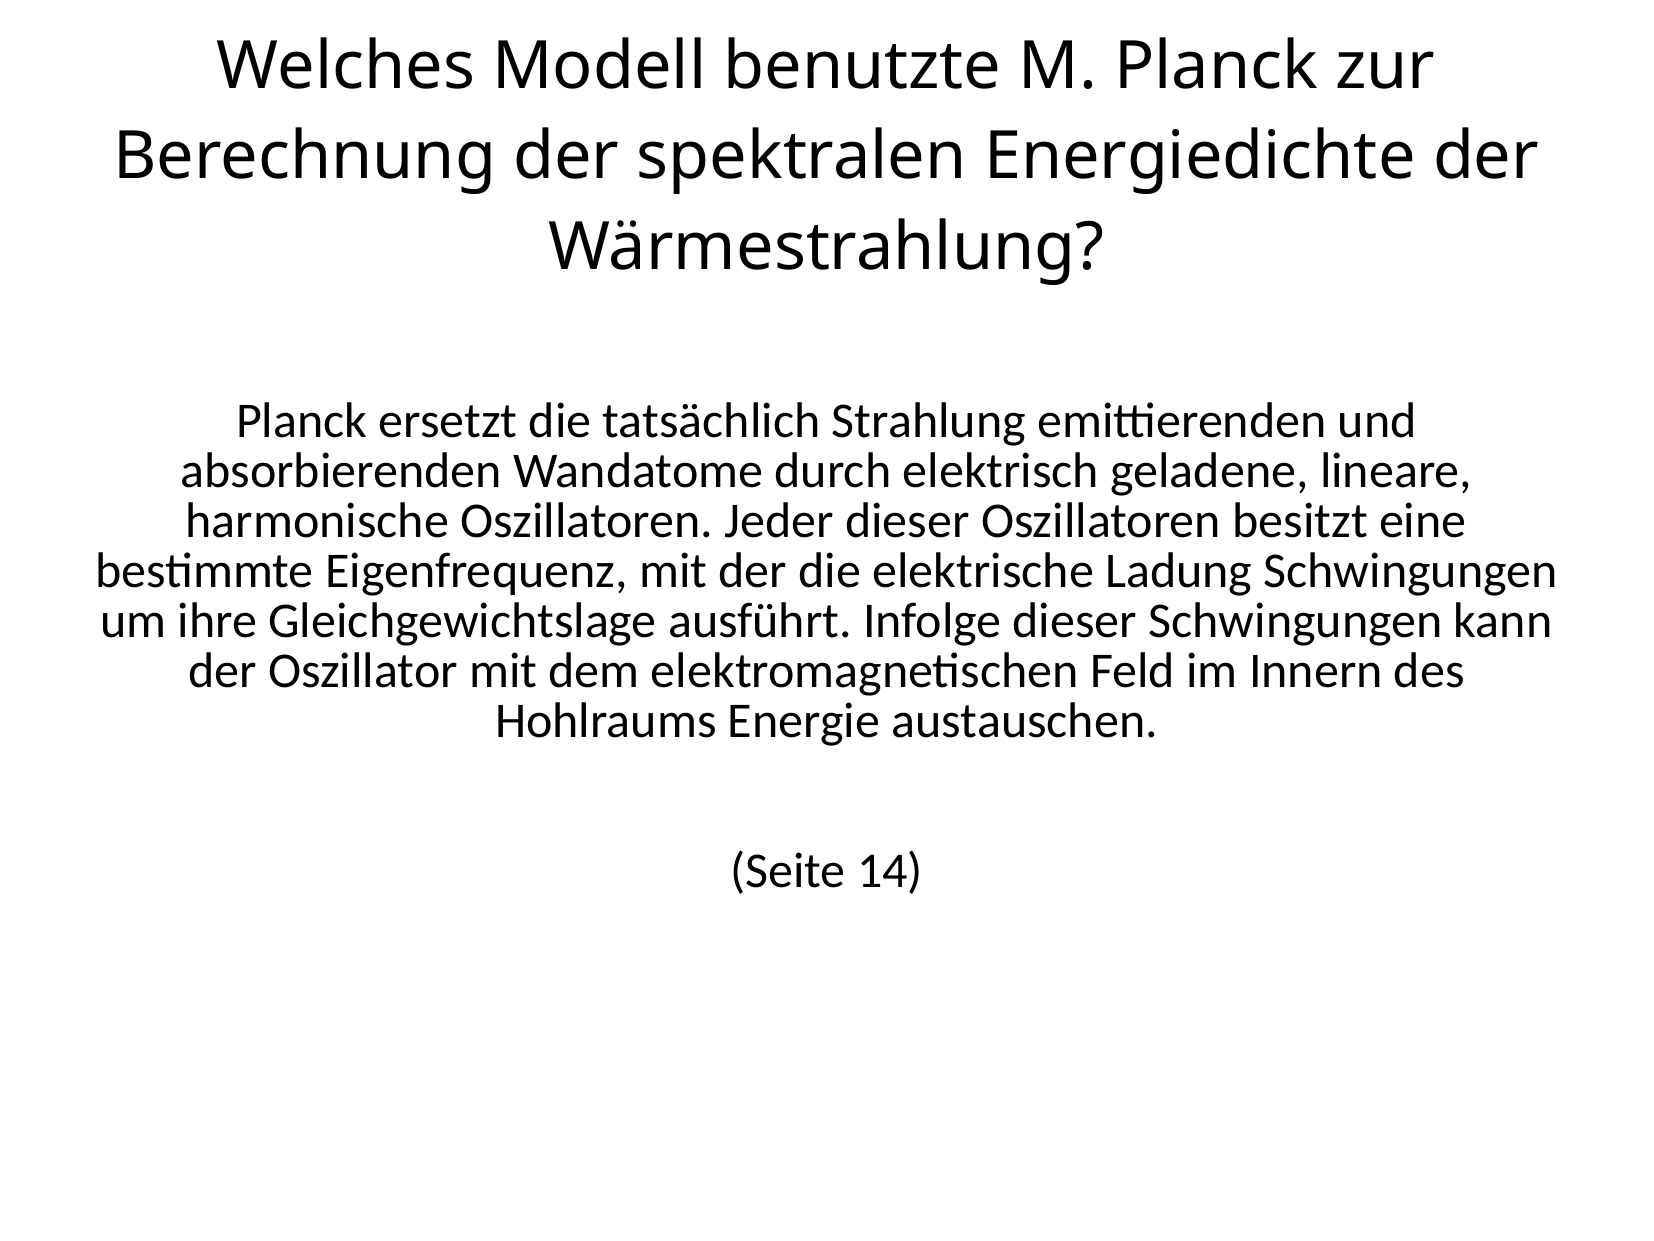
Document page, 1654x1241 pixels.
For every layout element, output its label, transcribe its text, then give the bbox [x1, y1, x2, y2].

subtitle Planck ersetzt die tatsächlich Strahlung emittierenden und absorbierenden Wandatome durch elektrisch geladene, lineare, harmonische Oszillatoren. Jeder dieser Oszillatoren besitzt eine bestimmte Eigenfrequenz, mit der die elektrische Ladung Schwingungen um ihre Gleichgewichtslage ausführt. Infolge dieser Schwingungen kann der Oszillator mit dem elektromagnetischen Feld im Innern des Hohlraums Energie austauschen. (Seite 14) [82, 290, 1571, 1010]
title Welches Modell benutzte M. Planck zur Berechnung der spektralen Energiedichte der Wärmestrahlung? [82, 20, 1571, 286]
